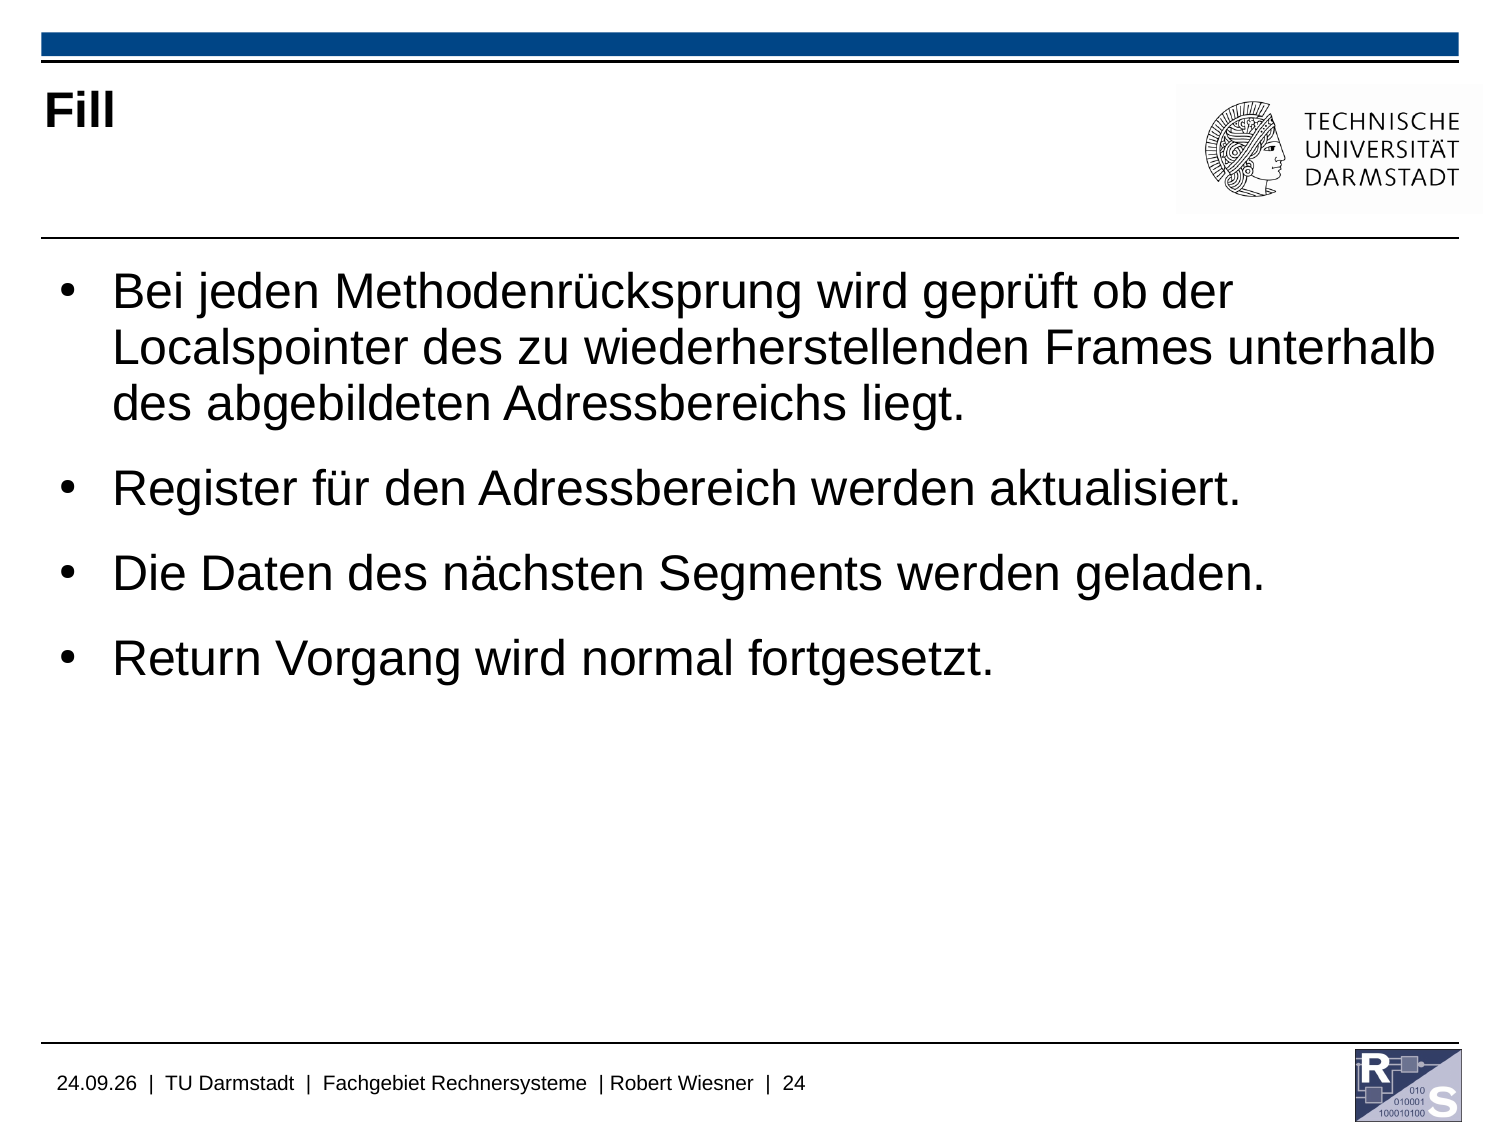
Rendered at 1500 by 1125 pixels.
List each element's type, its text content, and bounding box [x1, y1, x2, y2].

list Bei jeden Methodenrücksprung wird geprüft ob der Localspointer des zu wiederherstellenden Frames unterhalb des abgebildeten Adressbereichs liegt. Register für den Adressbereich werden aktualisiert. Die Daten des nächsten Segments werden geladen. Return Vorgang wird normal fortgesetzt. [41, 263, 1455, 1032]
title Fill [44, 35, 1134, 186]
picture [1355, 1049, 1462, 1122]
